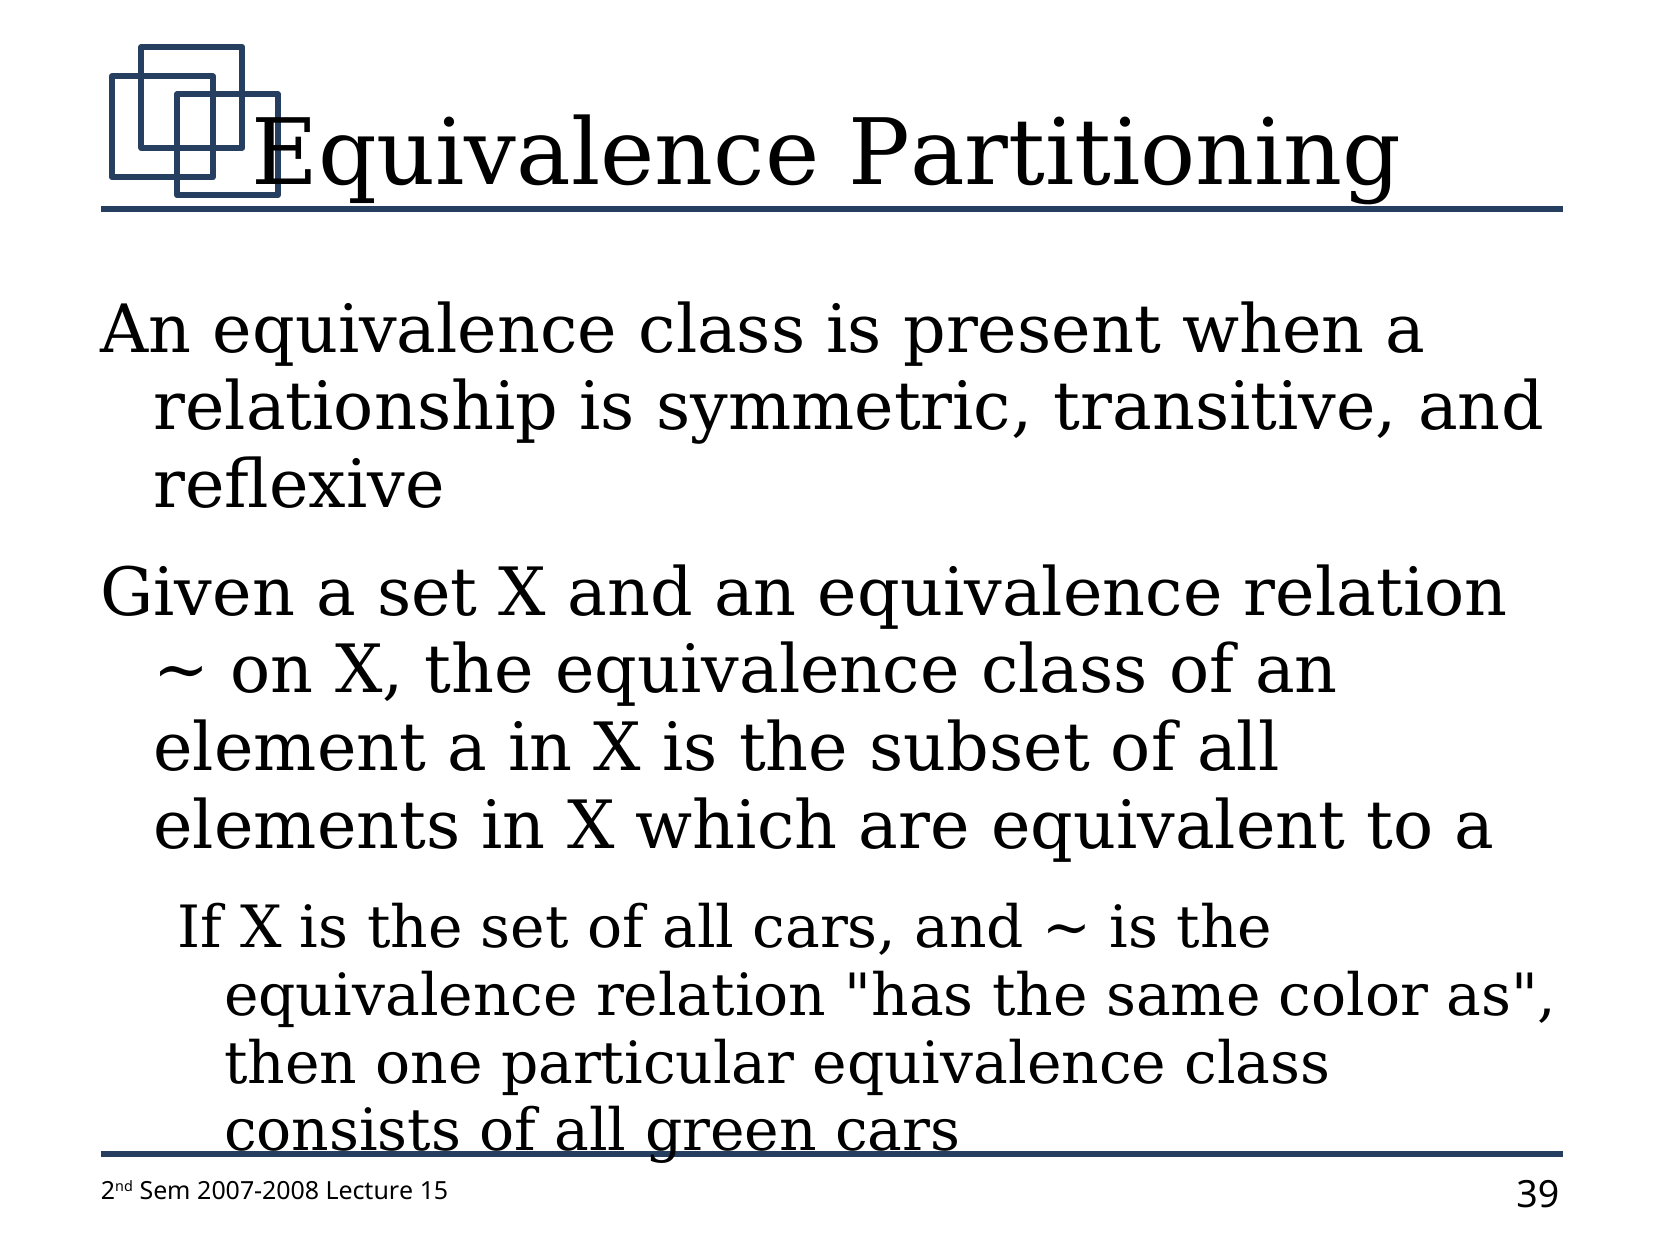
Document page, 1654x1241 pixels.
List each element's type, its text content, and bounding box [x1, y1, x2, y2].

title Equivalence Partitioning [82, 49, 1571, 257]
list An equivalence class is present when a relationship is symmetric, transitive, and reflexive Given a set X and an equivalence relation ~ on X, the equivalence class of an element a in X is the subset of all elements in X which are equivalent to a If X is the set of all cars, and ~ is the equivalence relation "has the same color as", then one particular equivalence class consists of all green cars [82, 290, 1571, 1165]
